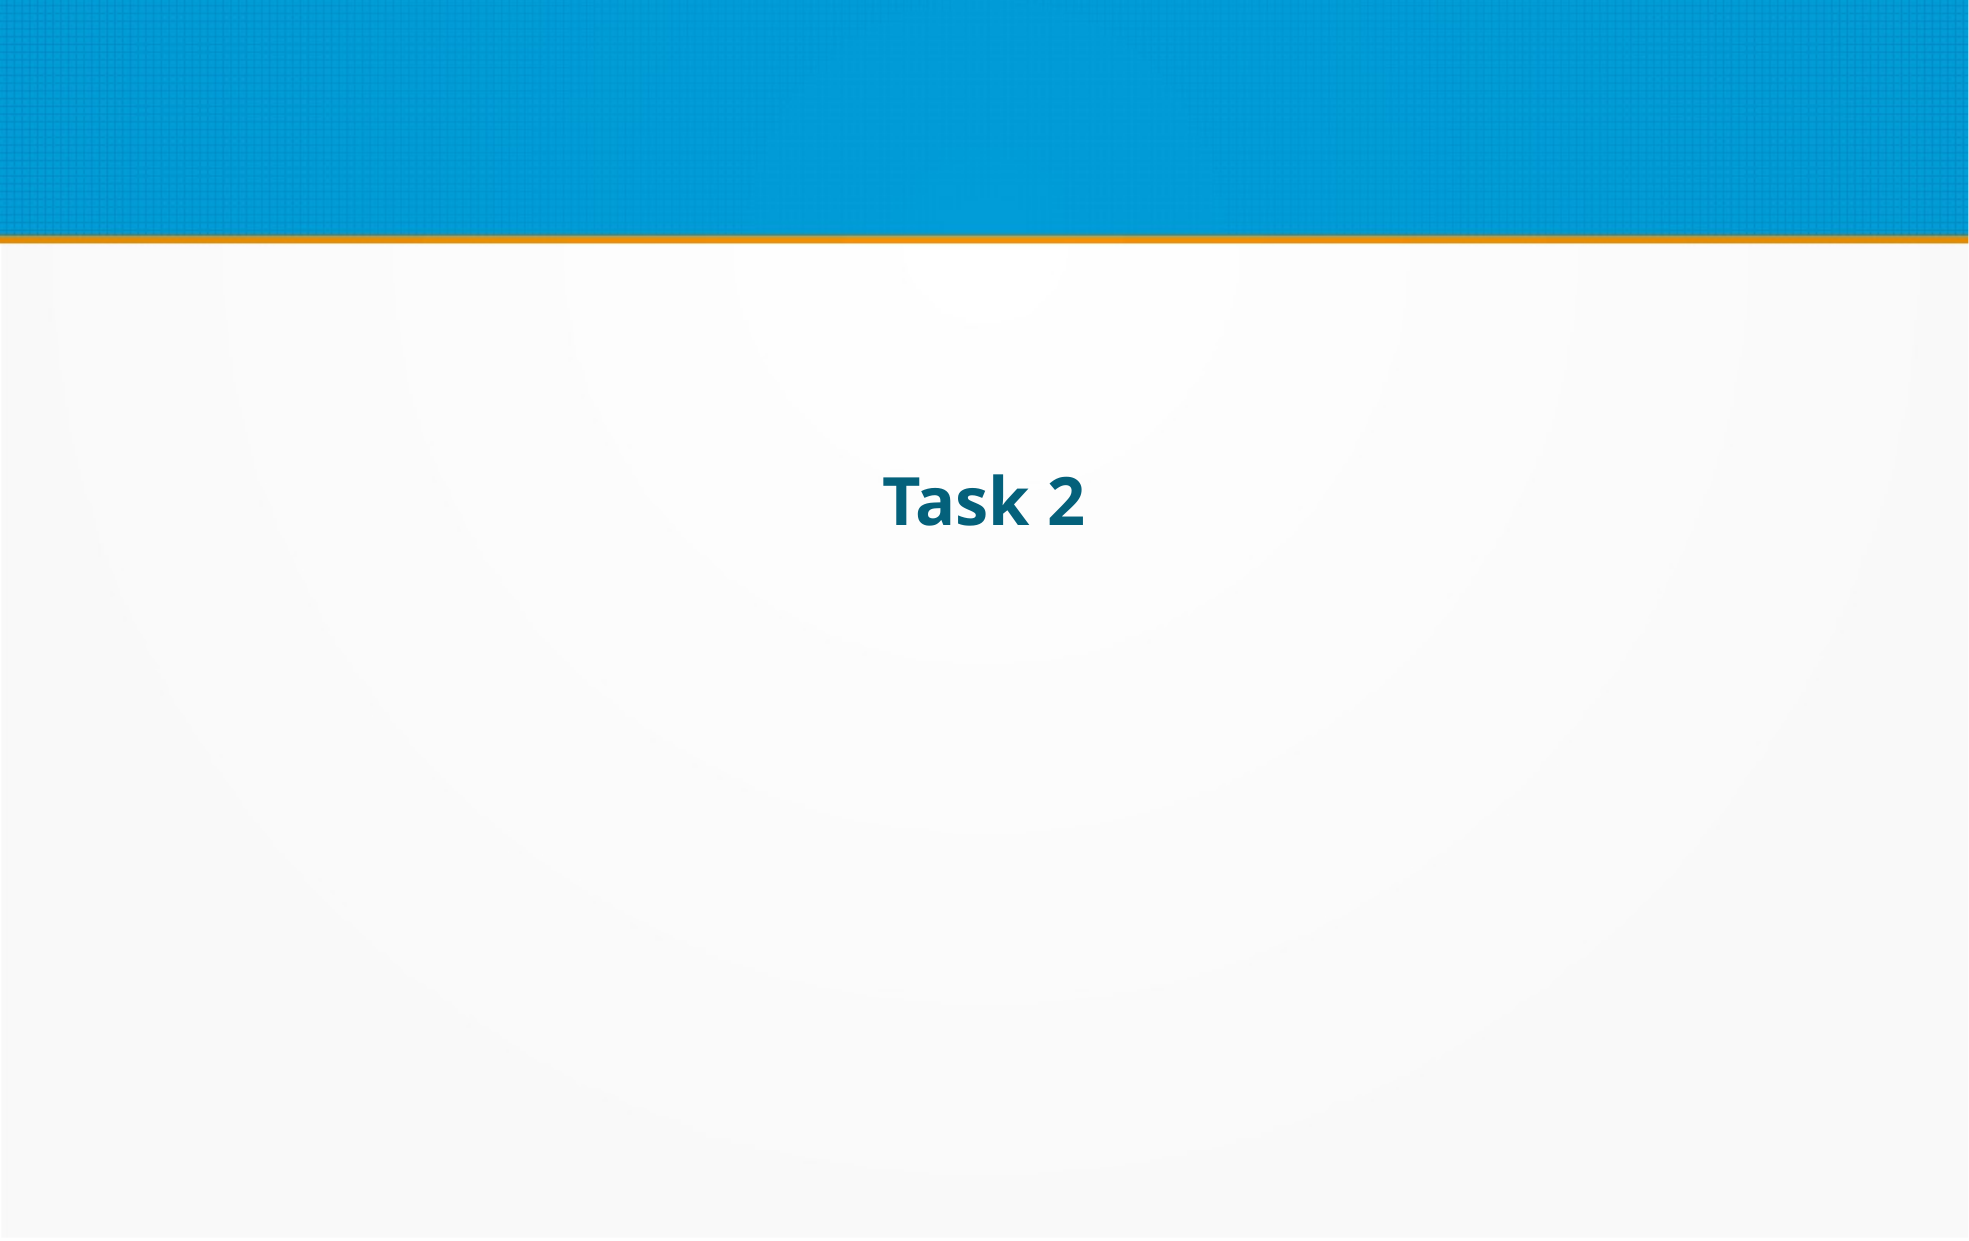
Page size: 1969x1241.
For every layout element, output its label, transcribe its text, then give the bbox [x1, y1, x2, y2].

picture [0, 233, 1969, 1241]
subtitle Task 2 [98, 19, 1870, 980]
